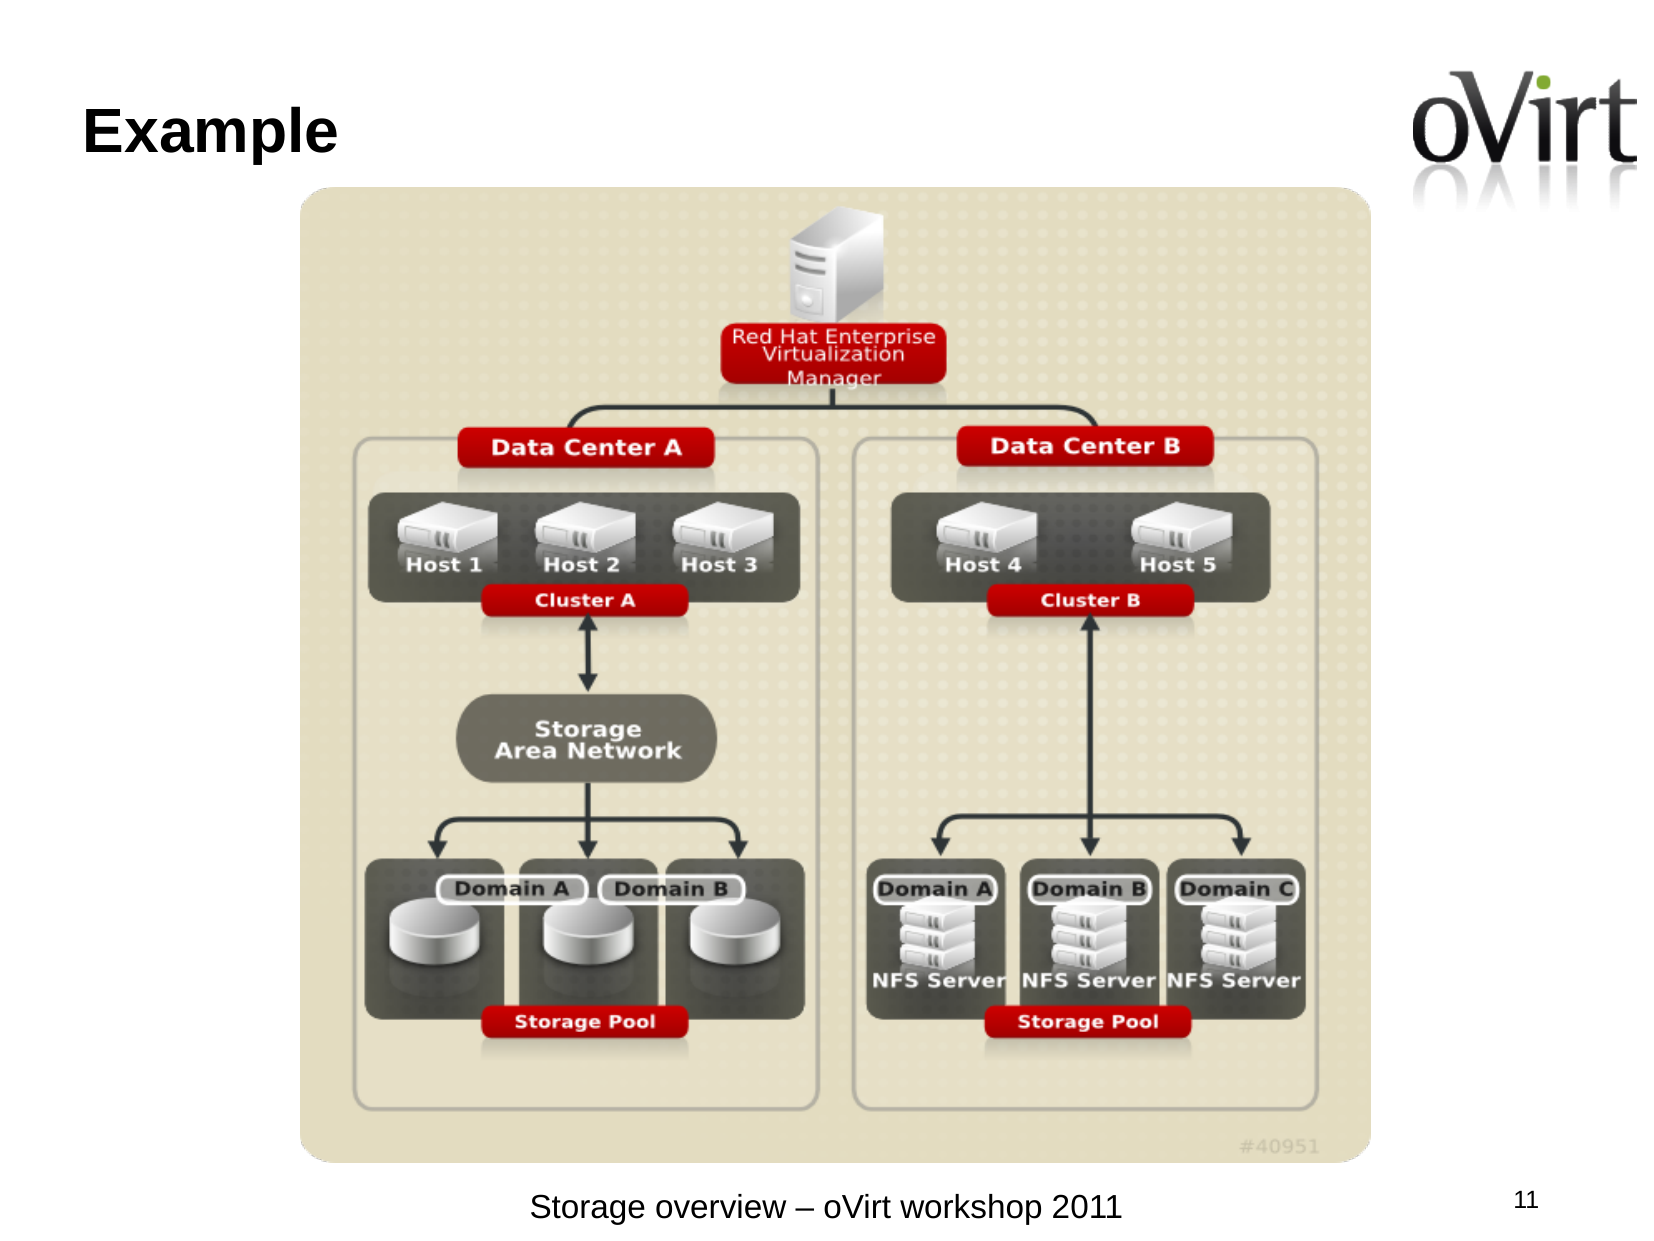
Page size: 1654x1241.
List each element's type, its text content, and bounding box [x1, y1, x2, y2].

title Example [82, 37, 1303, 226]
picture [300, 187, 1371, 1163]
picture [1413, 63, 1637, 212]
